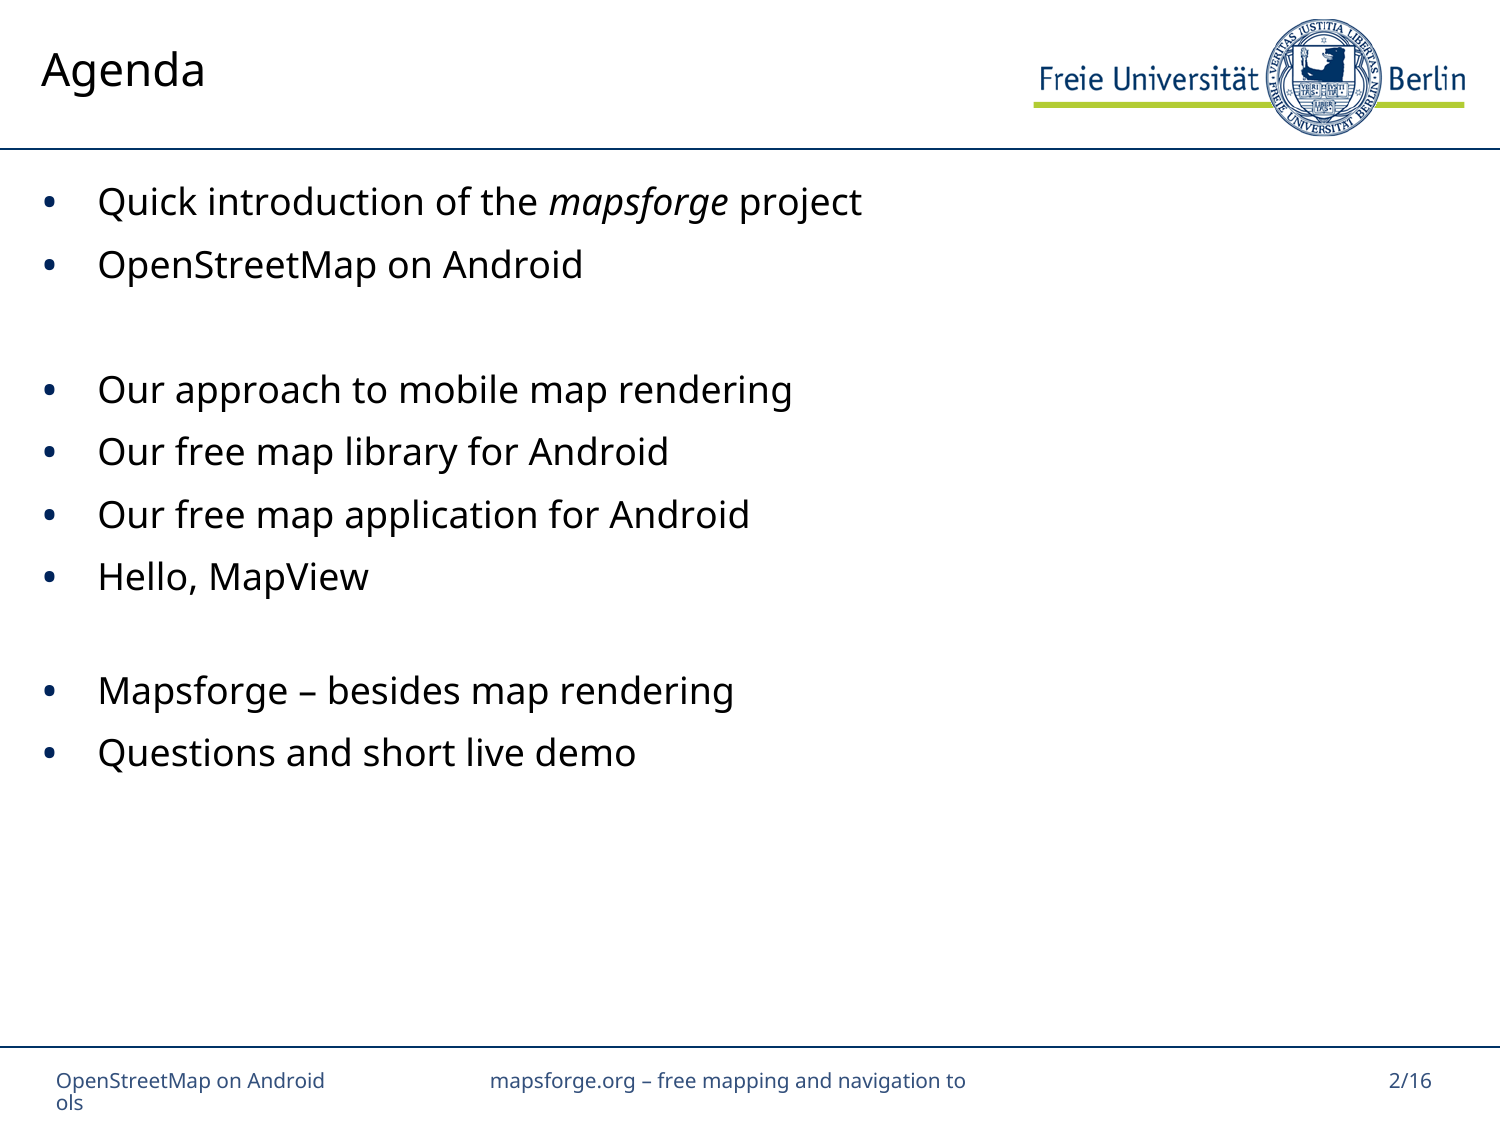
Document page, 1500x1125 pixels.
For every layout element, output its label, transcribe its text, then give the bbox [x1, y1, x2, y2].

picture [1033, 19, 1470, 137]
list Quick introduction of the mapsforge project OpenStreetMap on Android Our approach to mobile map rendering Our free map library for Android Our free map application for Android Hello, MapView Mapsforge – besides map rendering Questions and short live demo [41, 175, 1447, 919]
title Agenda [41, 0, 1016, 138]
